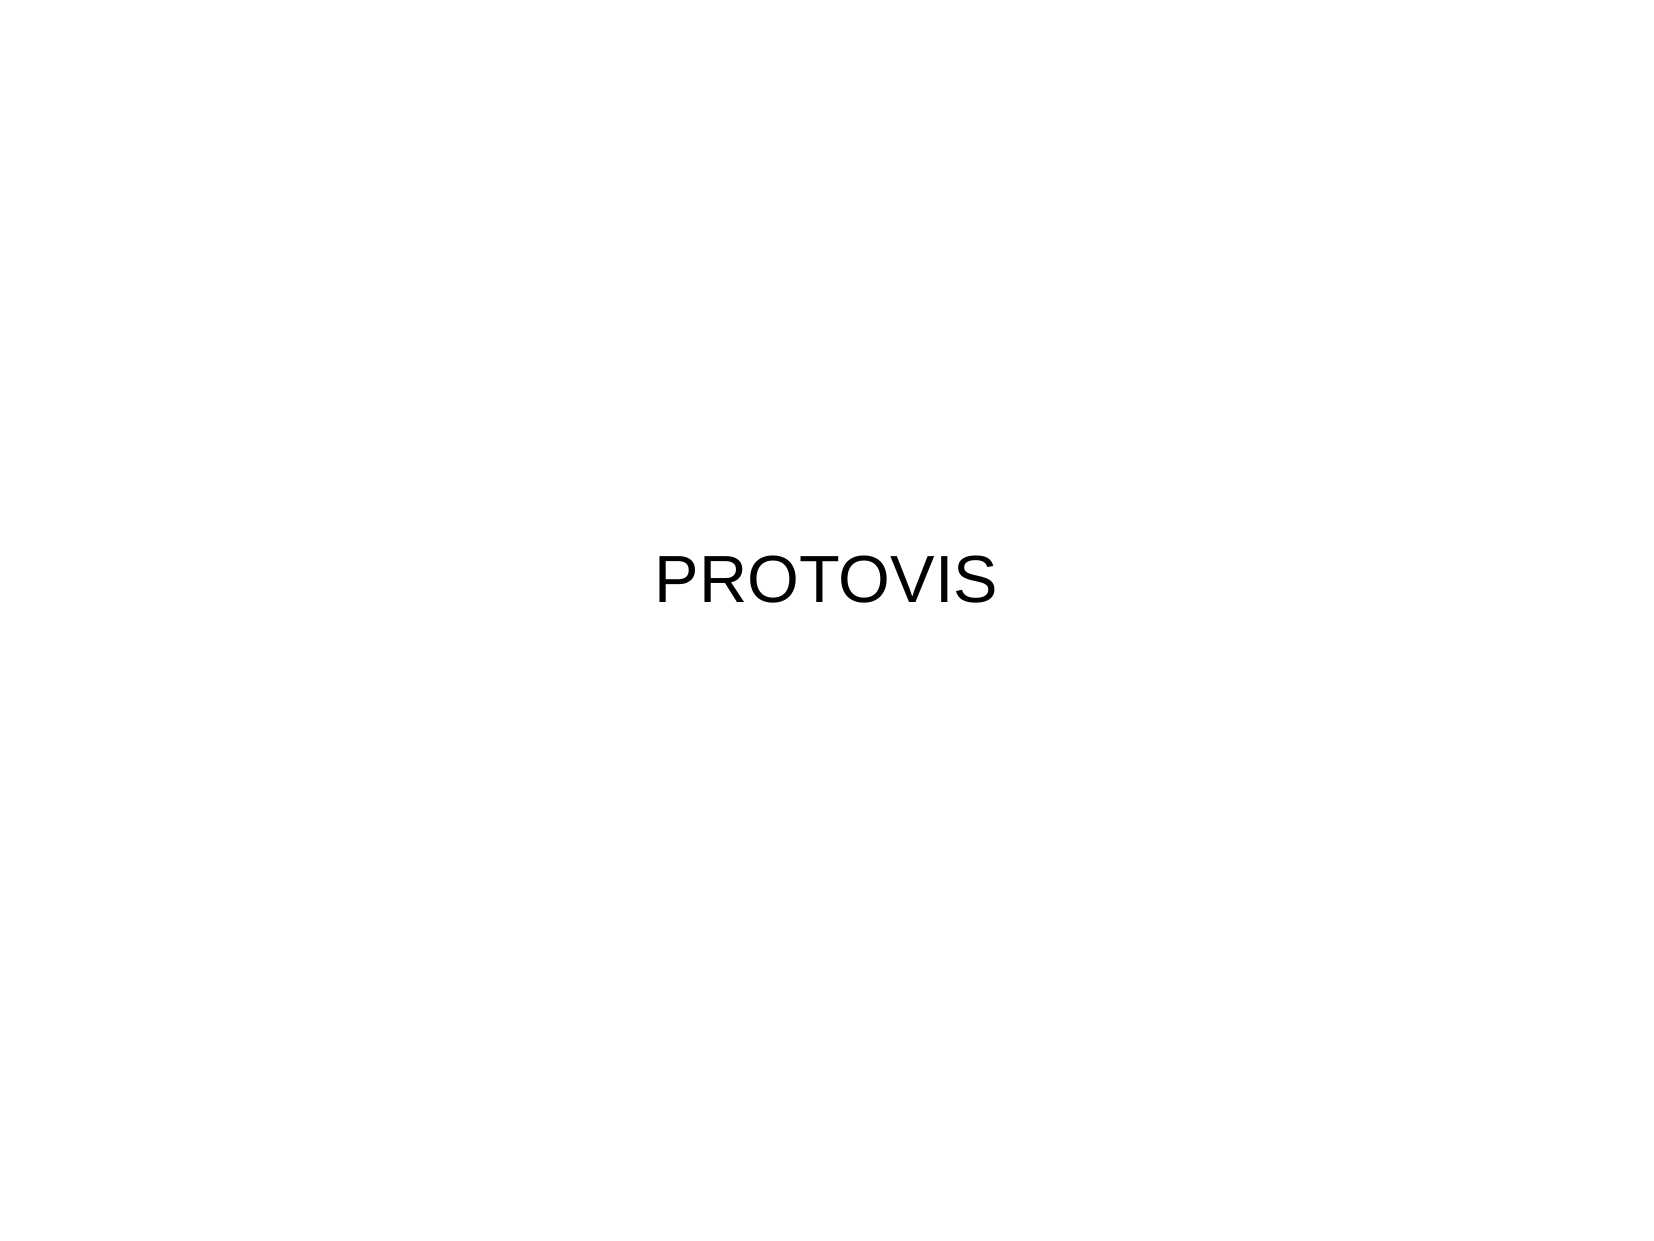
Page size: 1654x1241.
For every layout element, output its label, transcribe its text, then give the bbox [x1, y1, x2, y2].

subtitle PROTOVIS [82, 56, 1571, 1102]
